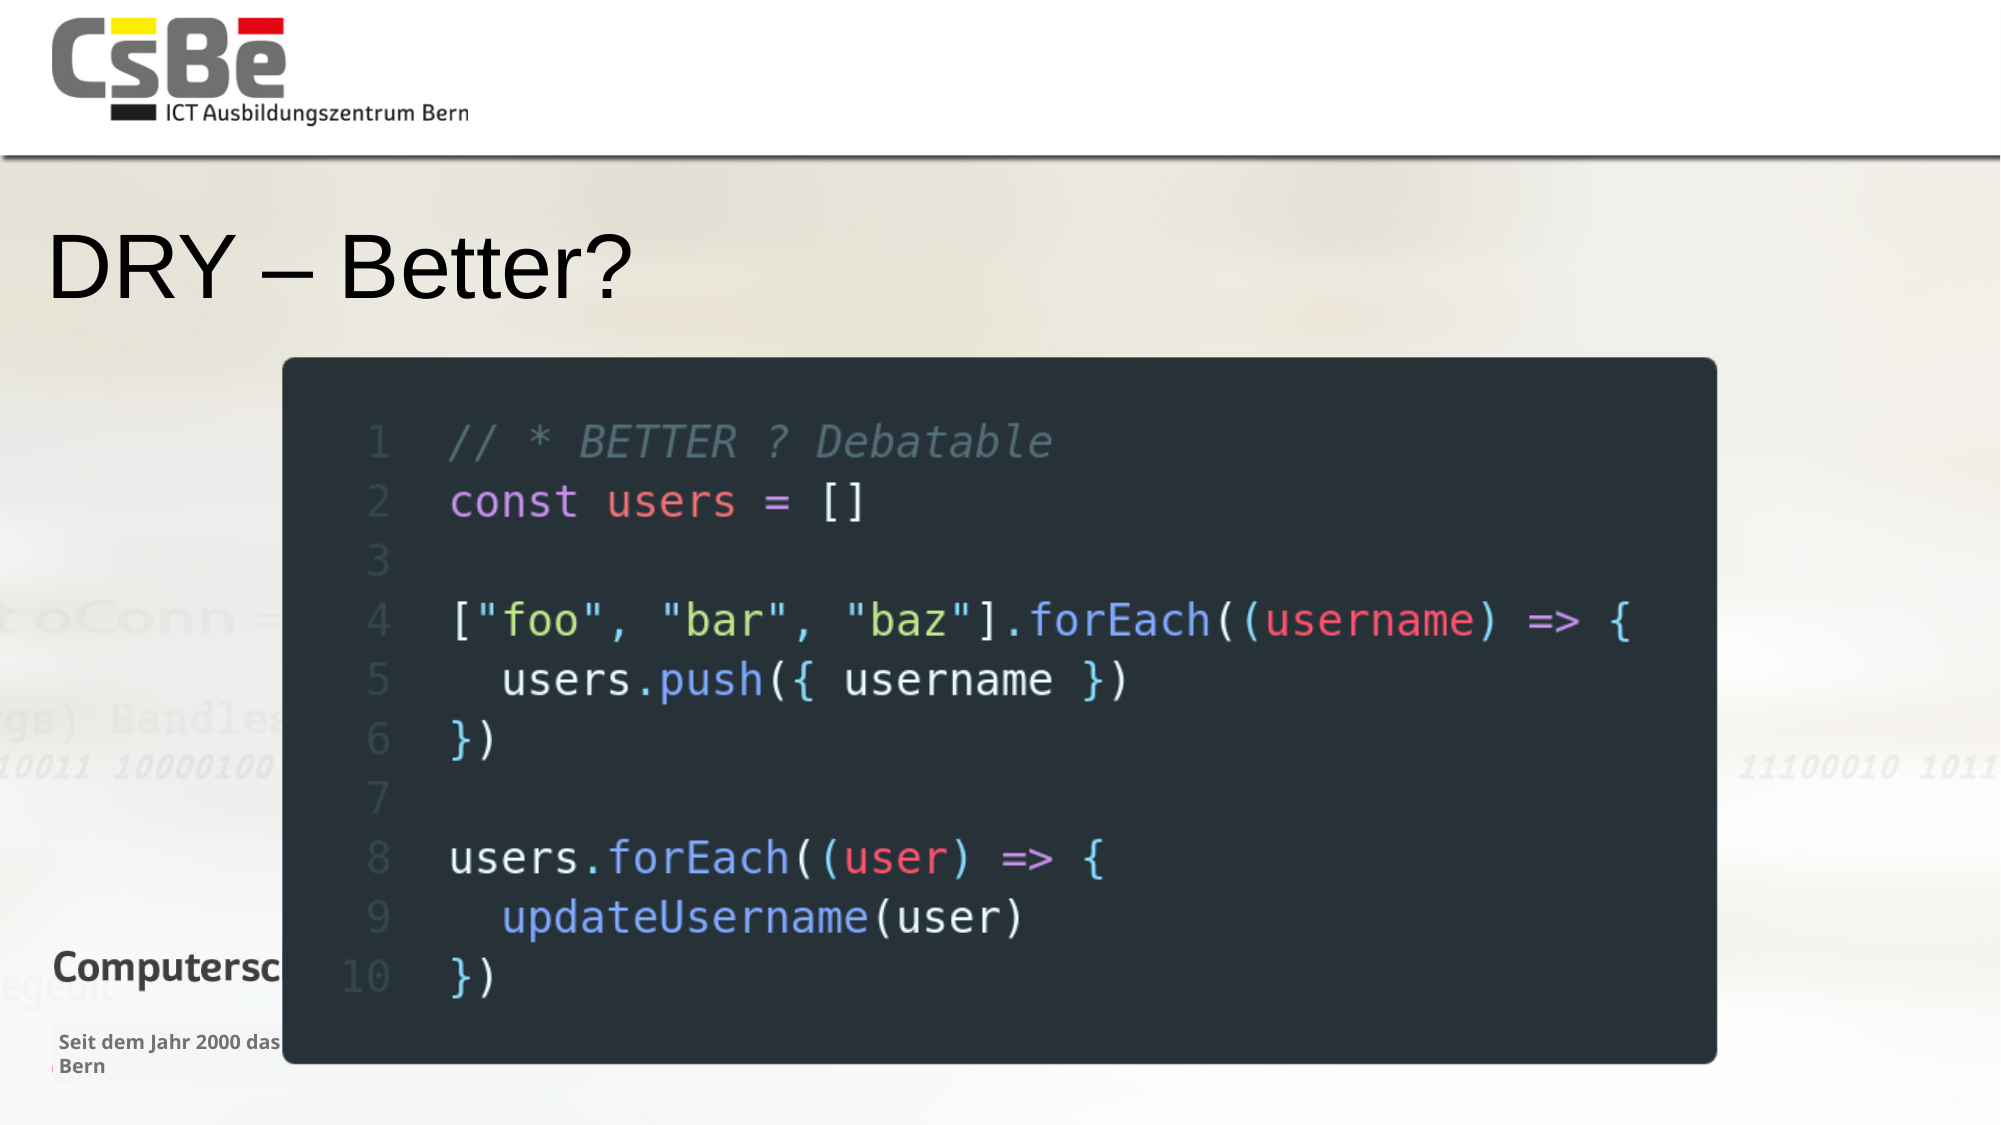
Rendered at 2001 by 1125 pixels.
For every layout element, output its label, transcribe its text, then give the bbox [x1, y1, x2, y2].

picture [0, 0, 2001, 1125]
list DRY – Better? [46, 206, 1920, 355]
